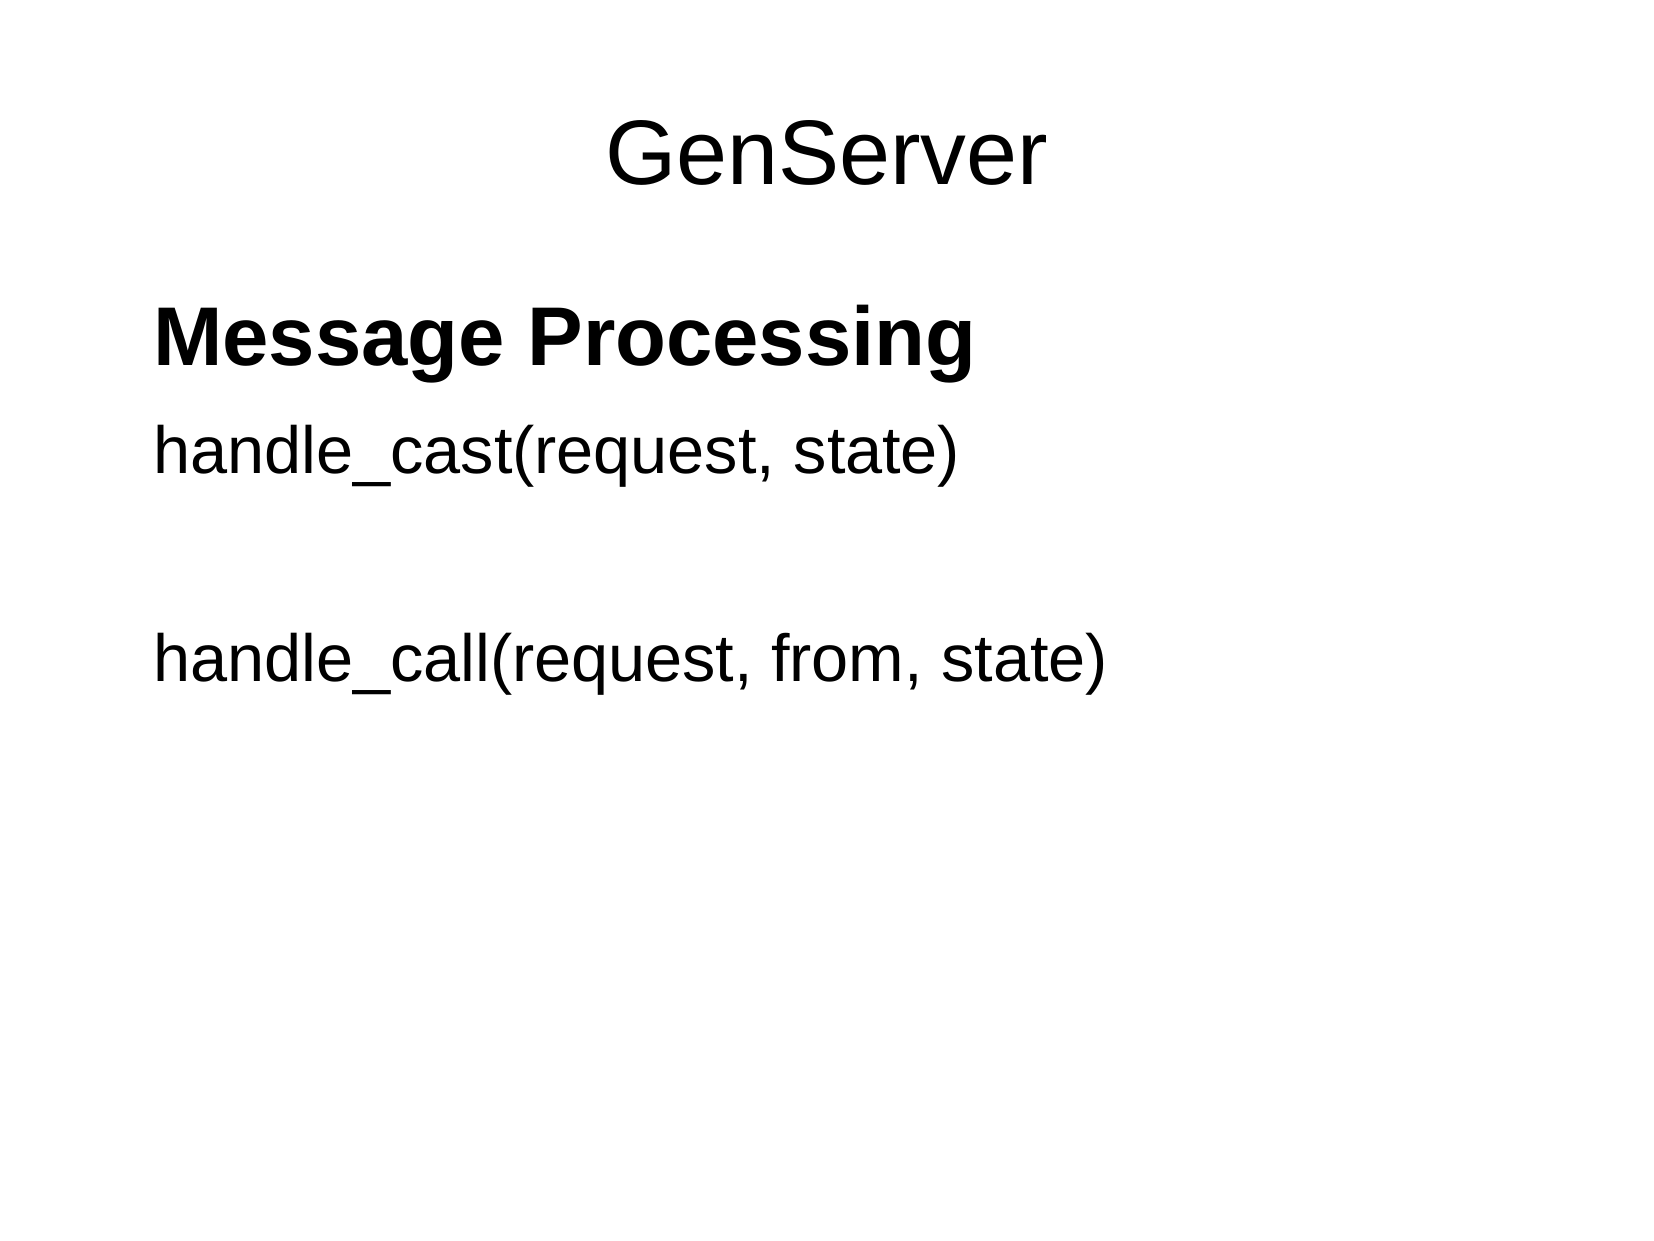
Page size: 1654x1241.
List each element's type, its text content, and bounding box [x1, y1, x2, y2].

title GenServer [82, 49, 1571, 257]
list Message Processing handle_cast(request, state) handle_call(request, from, state) [82, 290, 1571, 1010]
